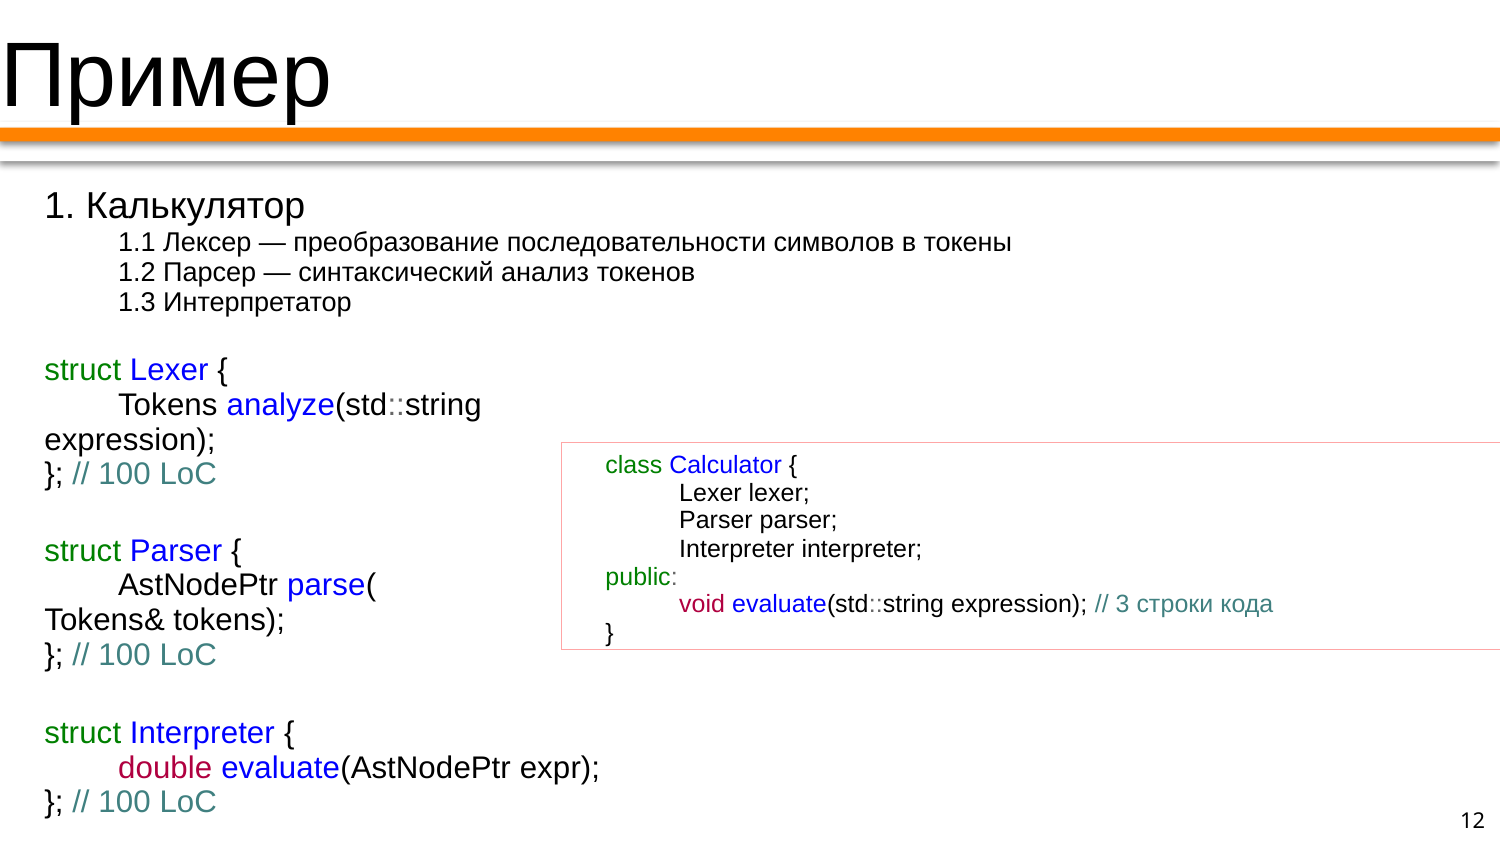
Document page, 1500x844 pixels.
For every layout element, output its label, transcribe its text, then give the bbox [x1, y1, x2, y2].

title Пример [0, 0, 1500, 148]
text_box struct Interpreter { double evaluate(AstNodePtr expr); }; // 100 LoC [29, 707, 857, 827]
text_box struct Parser { AstNodePtr parse( Tokens& tokens); }; // 100 LoC [29, 525, 709, 680]
text_box struct Lexer { Tokens analyze(std::string expression); }; // 100 LoC [29, 344, 562, 502]
text_box class Calculator { Lexer lexer; Parser parser; Interpreter interpreter; public: void evaluate(std::string expression); // 3 строки кода } [709, 650, 1447, 654]
text_box 1. Калькулятор 1.1 Лексер — преобразование последовательности символов в токены 1.2 Парсер — синтаксический анализ токенов 1.3 Интерпретатор [29, 177, 1034, 355]
text_box class Calculator { Lexer lexer; Parser parser; Interpreter interpreter; public: void evaluate(std::string expression); // 3 строки кода } [590, 443, 1447, 649]
